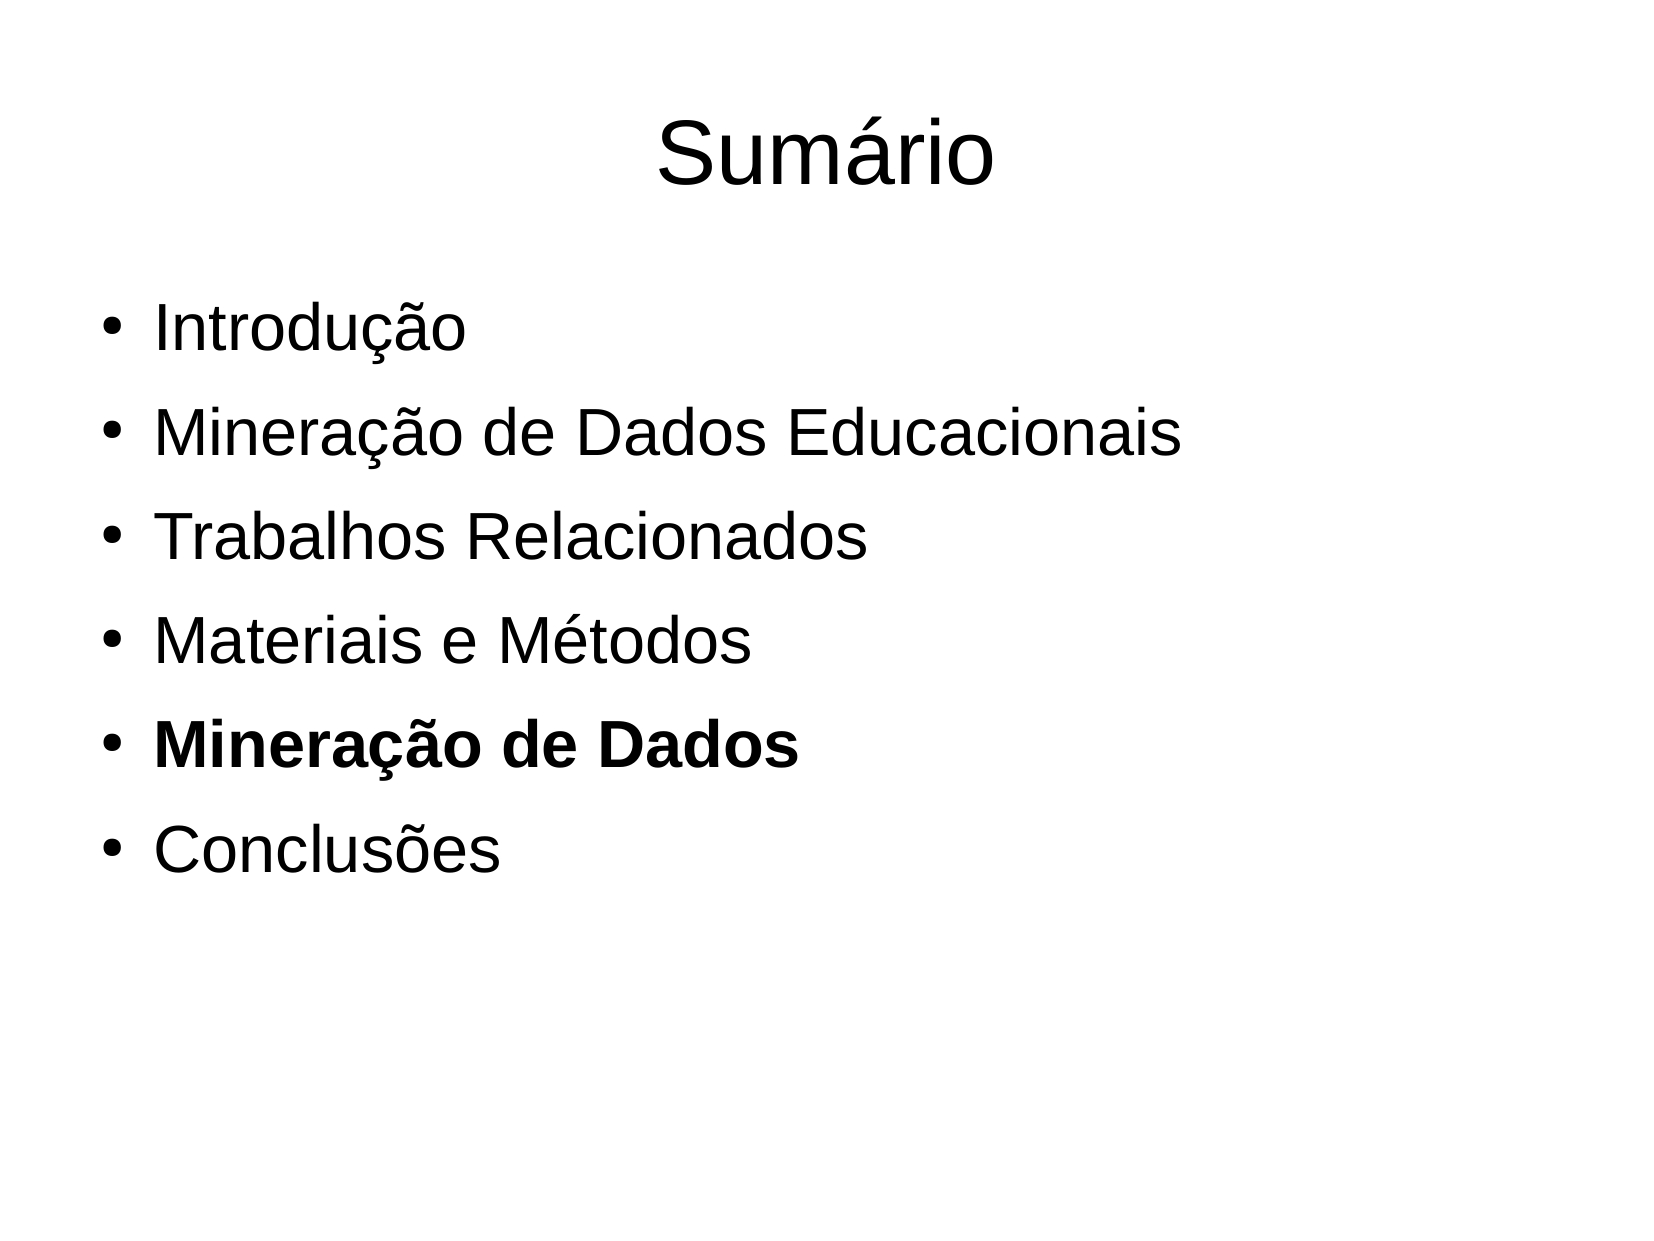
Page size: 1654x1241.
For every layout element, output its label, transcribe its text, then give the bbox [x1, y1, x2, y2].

title Sumário [82, 49, 1571, 257]
list Introdução Mineração de Dados Educacionais Trabalhos Relacionados Materiais e Métodos Mineração de Dados Conclusões [82, 290, 1571, 1010]
